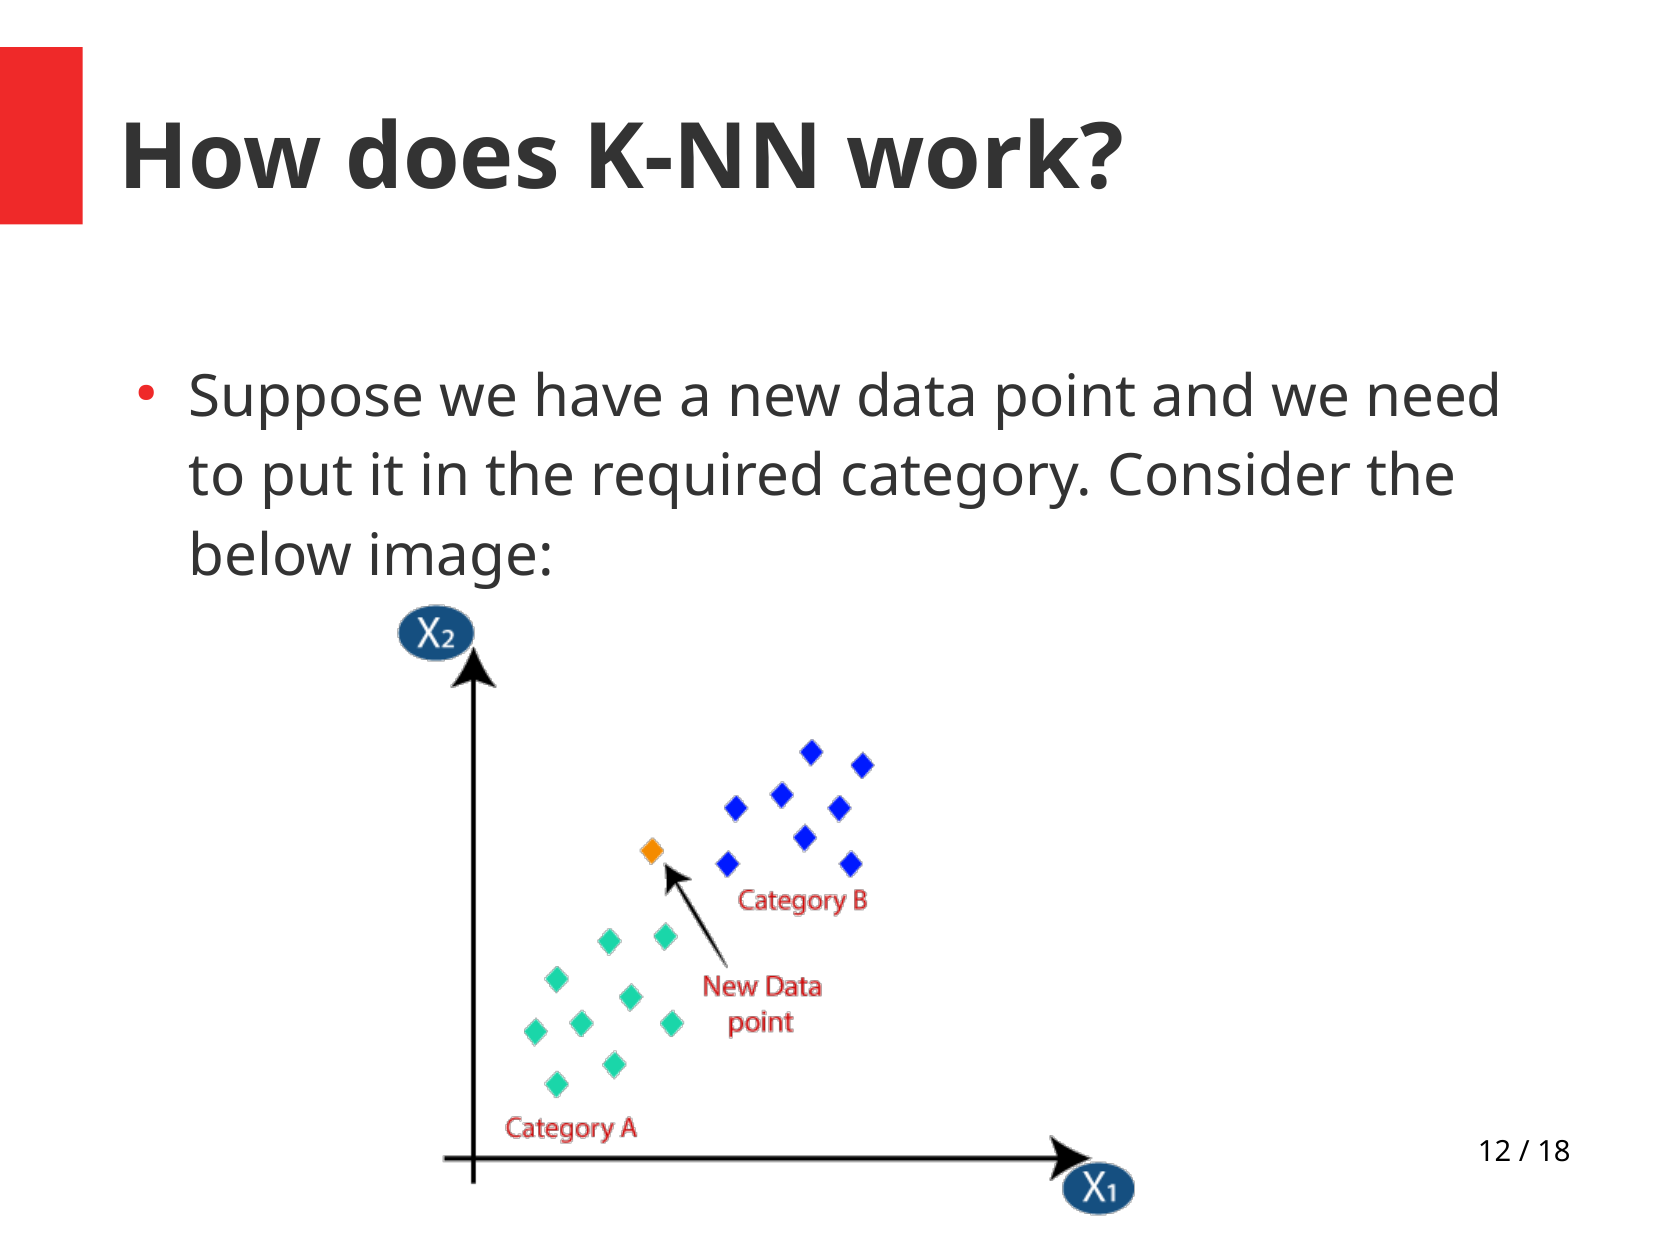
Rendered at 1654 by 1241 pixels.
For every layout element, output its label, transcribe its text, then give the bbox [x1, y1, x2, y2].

title How does K-NN work? [118, 49, 1571, 257]
picture [376, 591, 1158, 1217]
list Suppose we have a new data point and we need to put it in the required category. Consider the below image: [118, 354, 1536, 1074]
